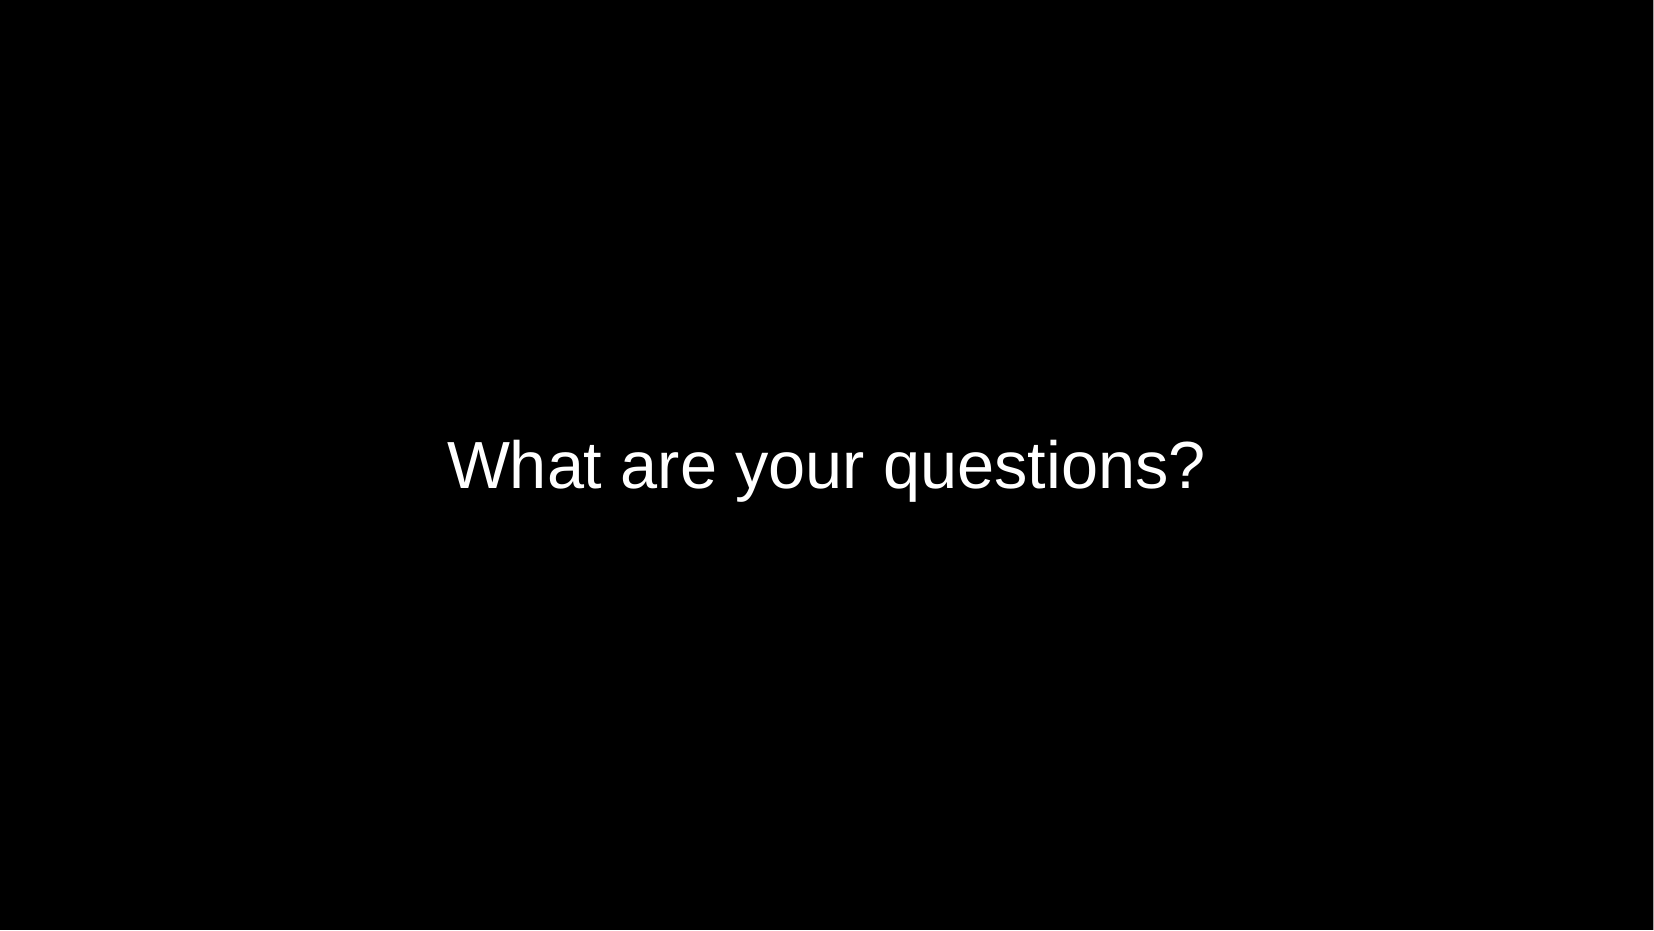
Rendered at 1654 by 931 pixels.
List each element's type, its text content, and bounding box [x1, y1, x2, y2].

subtitle What are your questions? [82, 105, 1571, 826]
